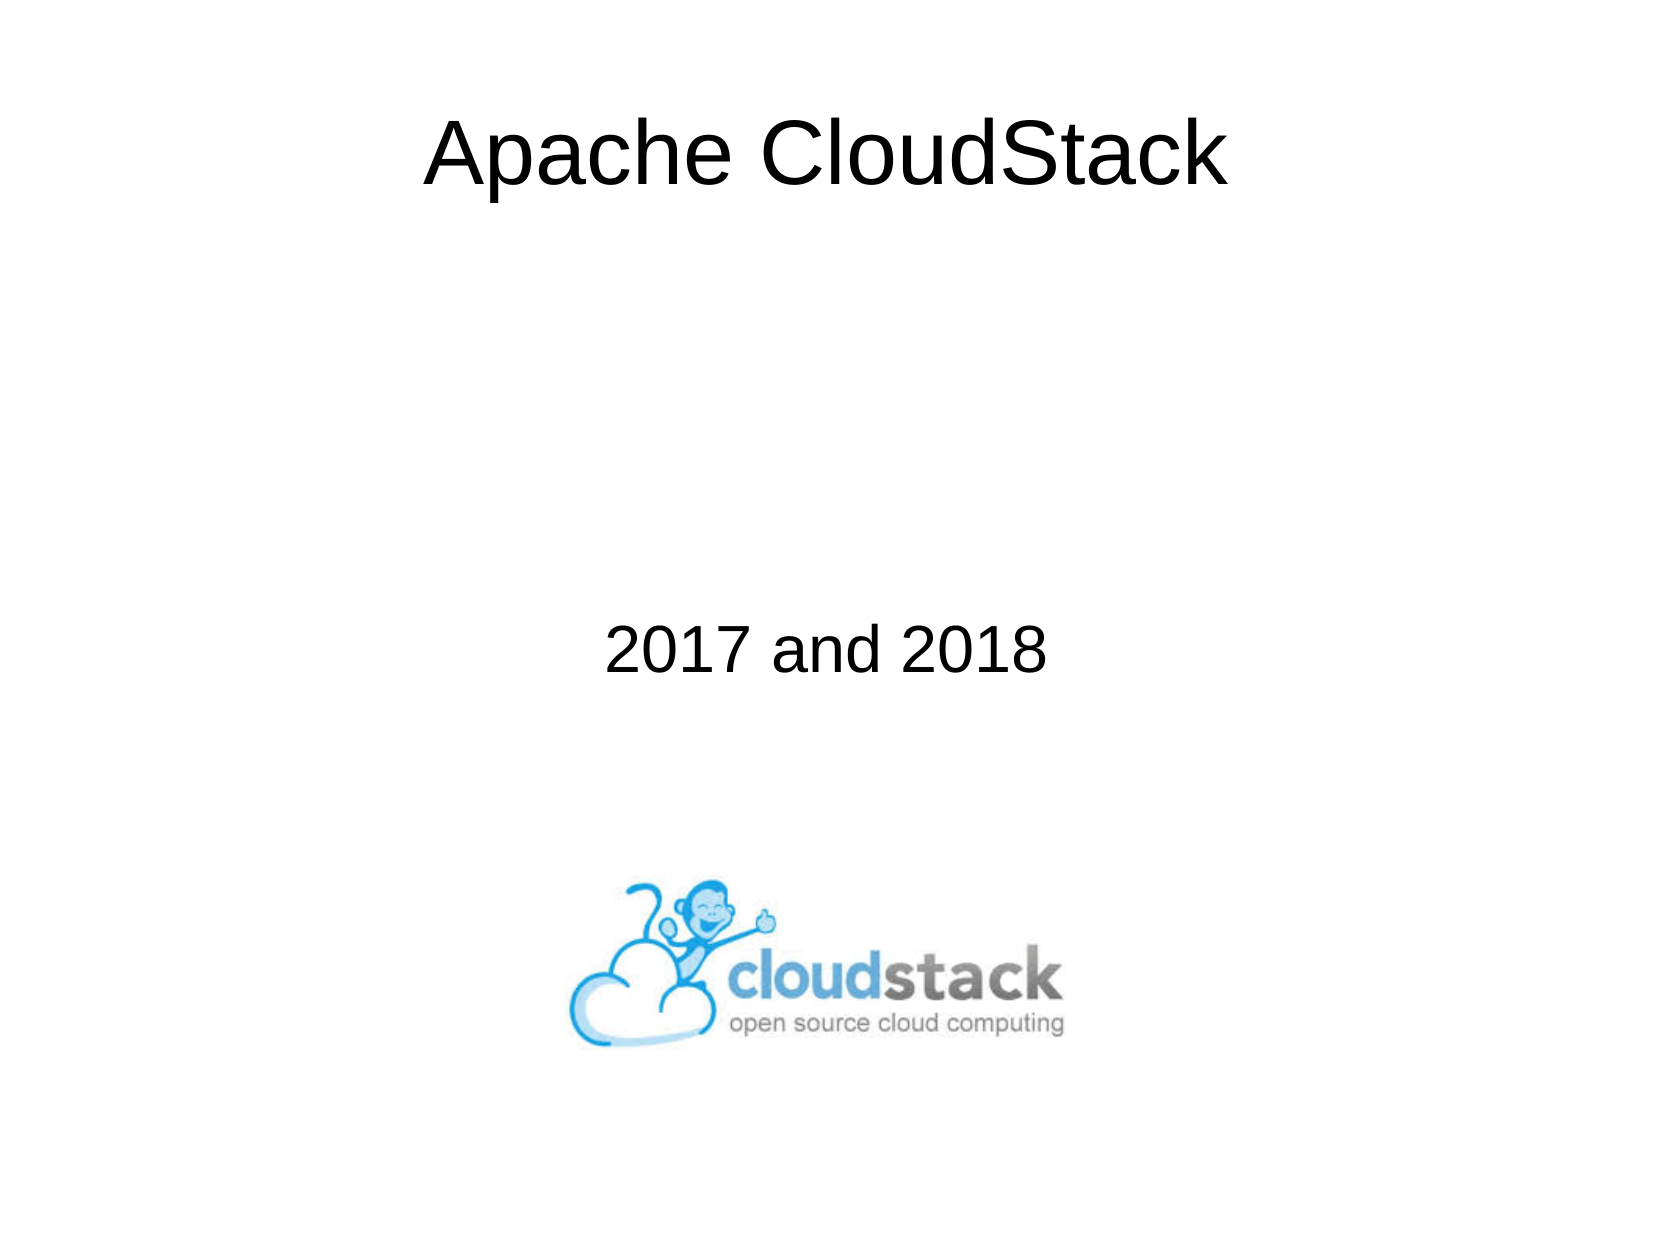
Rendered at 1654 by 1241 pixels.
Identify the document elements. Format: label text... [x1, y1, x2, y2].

subtitle 2017 and 2018 [82, 290, 1571, 1010]
picture [540, 850, 1099, 1071]
title Apache CloudStack [82, 49, 1571, 257]
